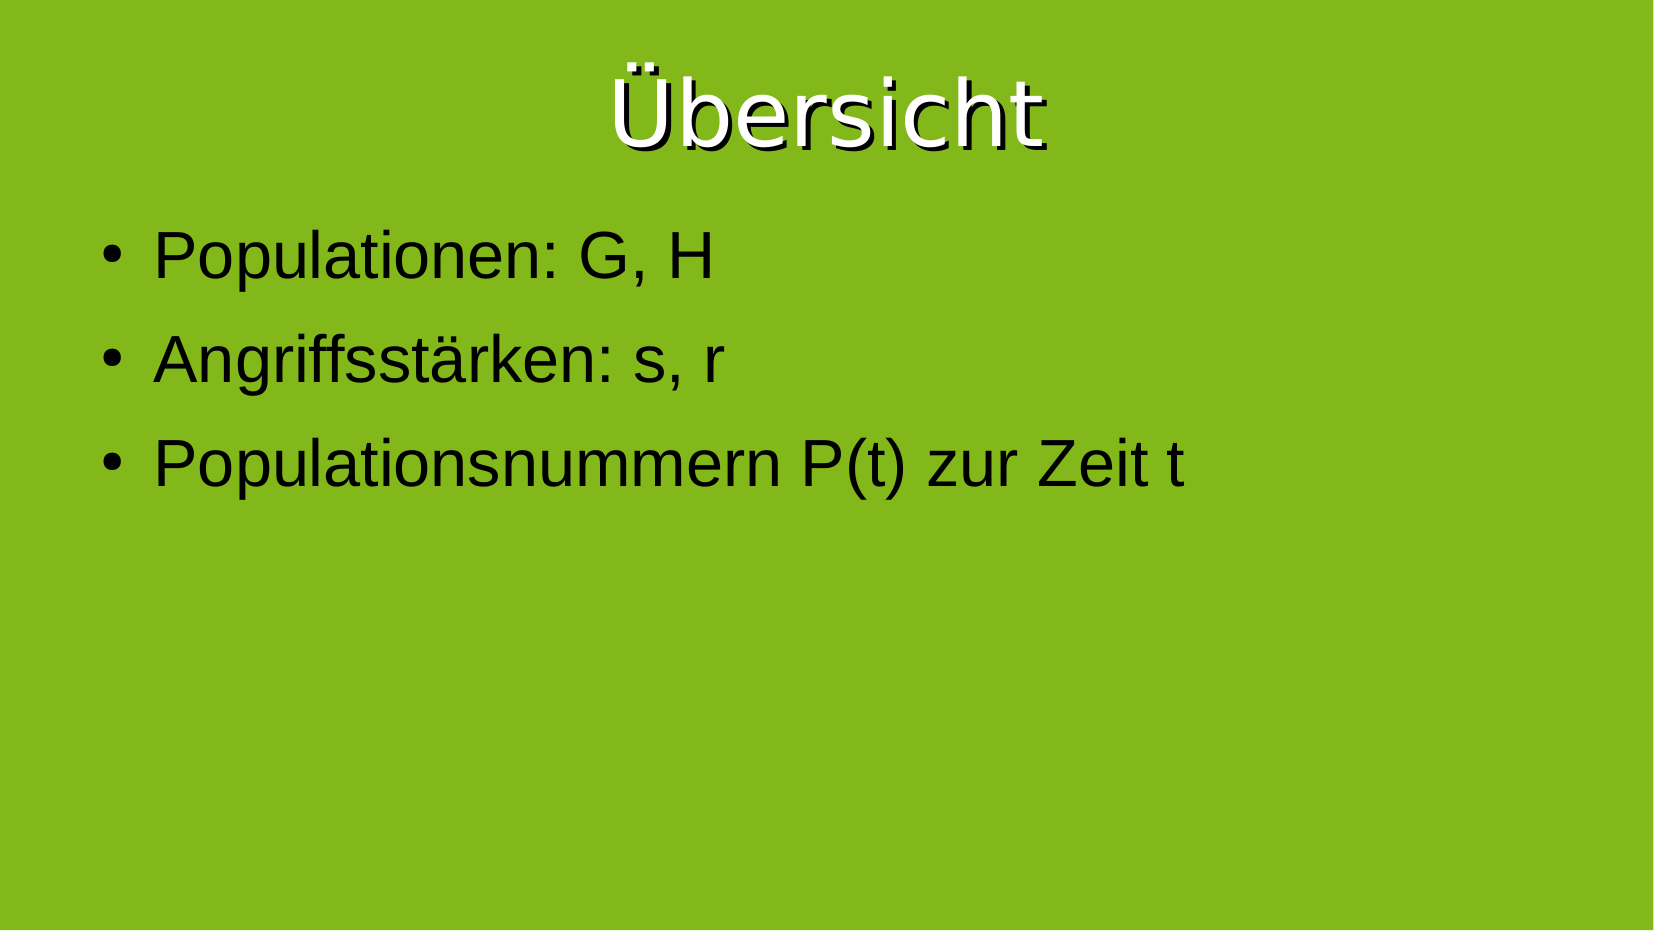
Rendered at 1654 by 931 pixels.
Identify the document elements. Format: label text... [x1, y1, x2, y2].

list Populationen: G, H Angriffsstärken: s, r Populationsnummern P(t) zur Zeit t [82, 217, 1571, 758]
title Übersicht [82, 37, 1571, 193]
